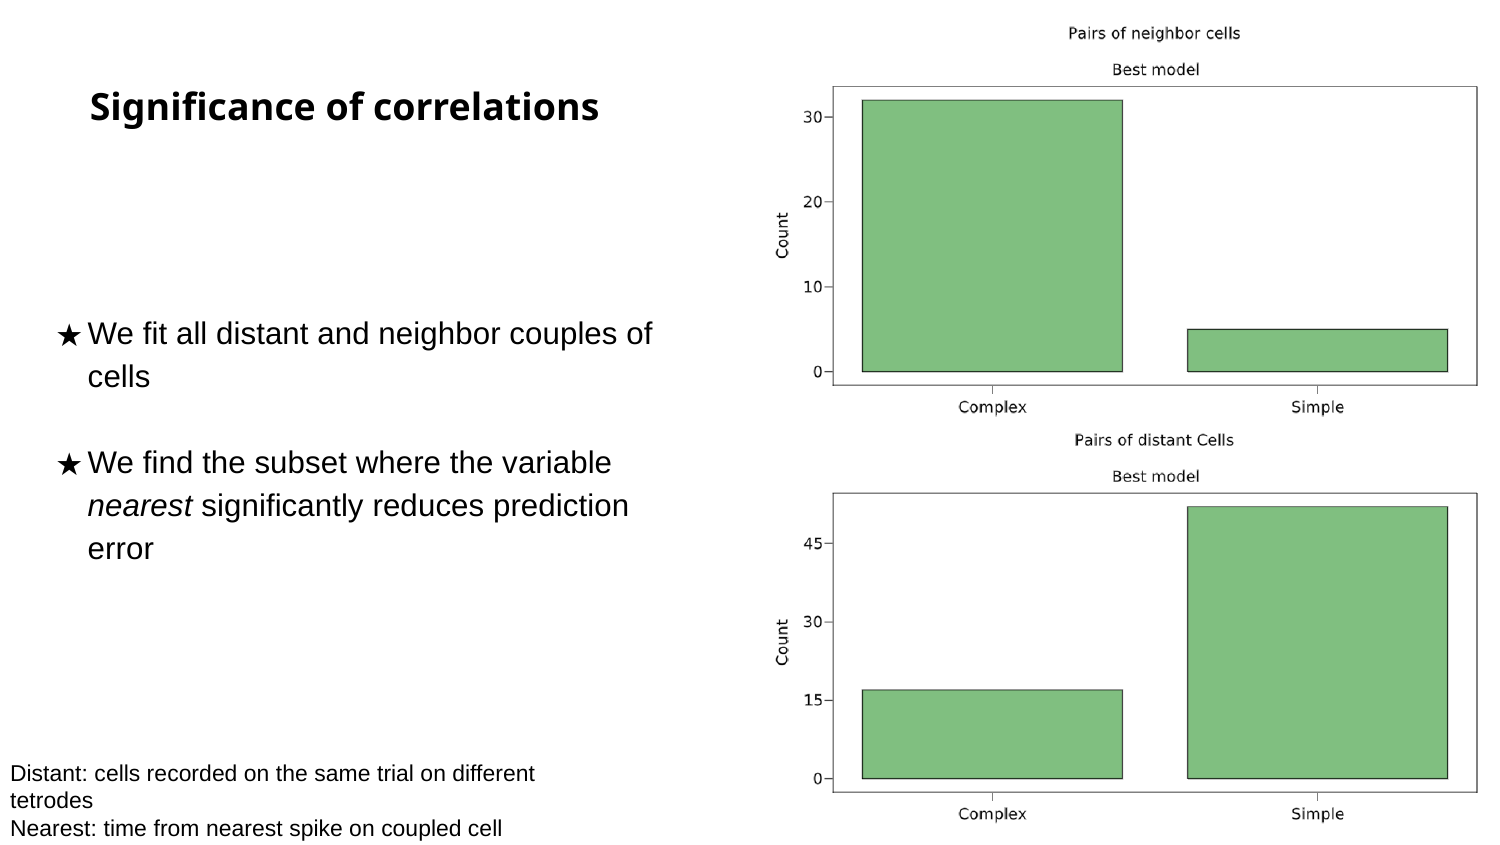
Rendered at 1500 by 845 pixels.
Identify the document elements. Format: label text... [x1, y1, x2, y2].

text_box Distant: cells recorded on the same trial on different tetrodes Nearest: time from nearest spike on coupled cell [0, 750, 558, 844]
text_box Significance of correlations [75, 75, 1425, 188]
picture [750, 0, 1500, 845]
text_box We fit all distant and neighbor couples of cells We find the subset where the variable nearest significantly reduces prediction error [37, 300, 676, 525]
